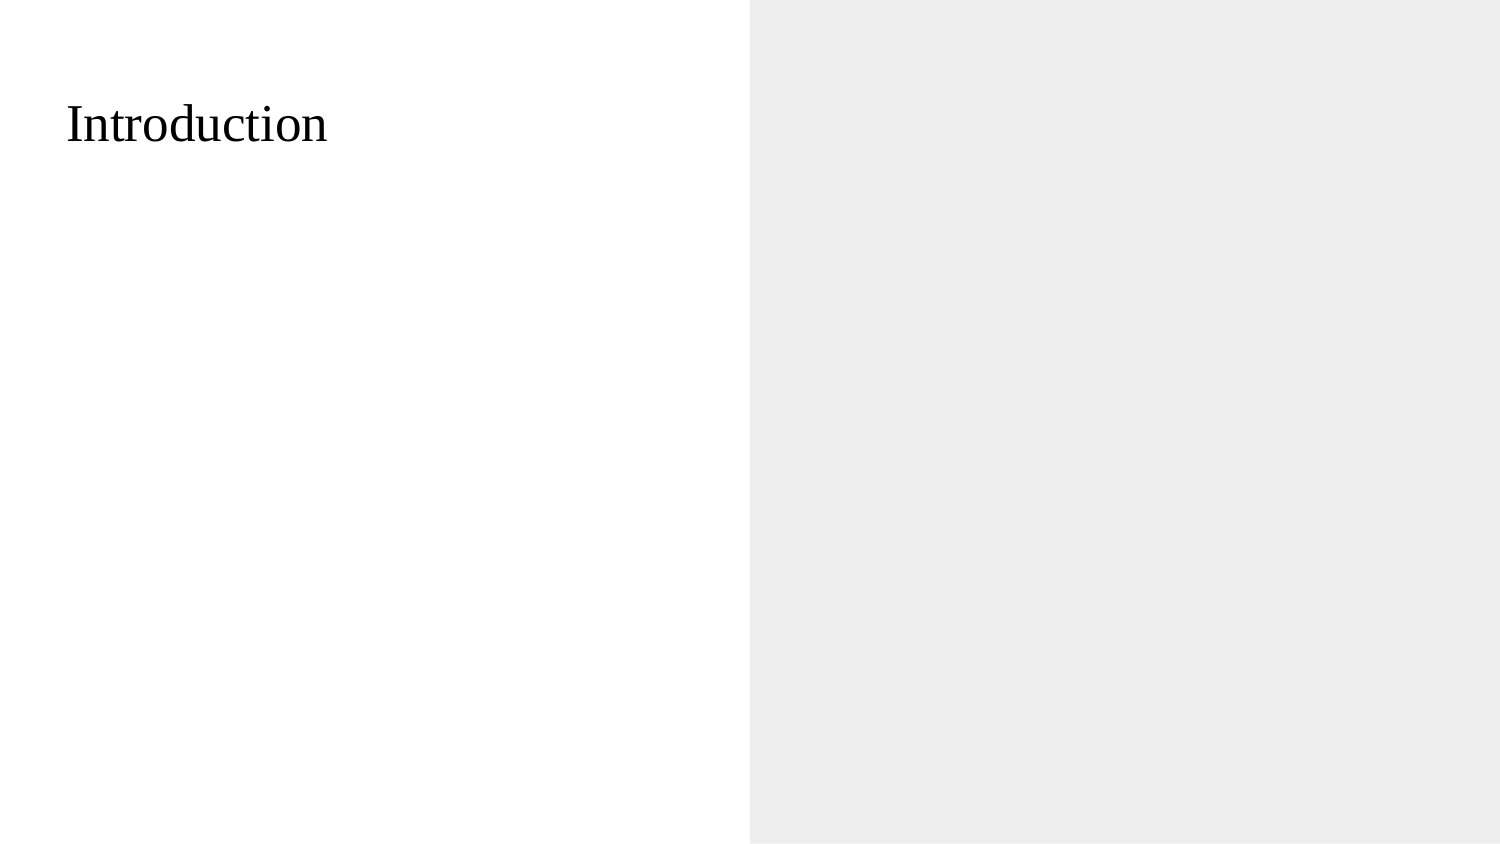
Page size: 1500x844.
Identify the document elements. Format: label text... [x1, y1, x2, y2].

title Introduction [51, 72, 1449, 167]
